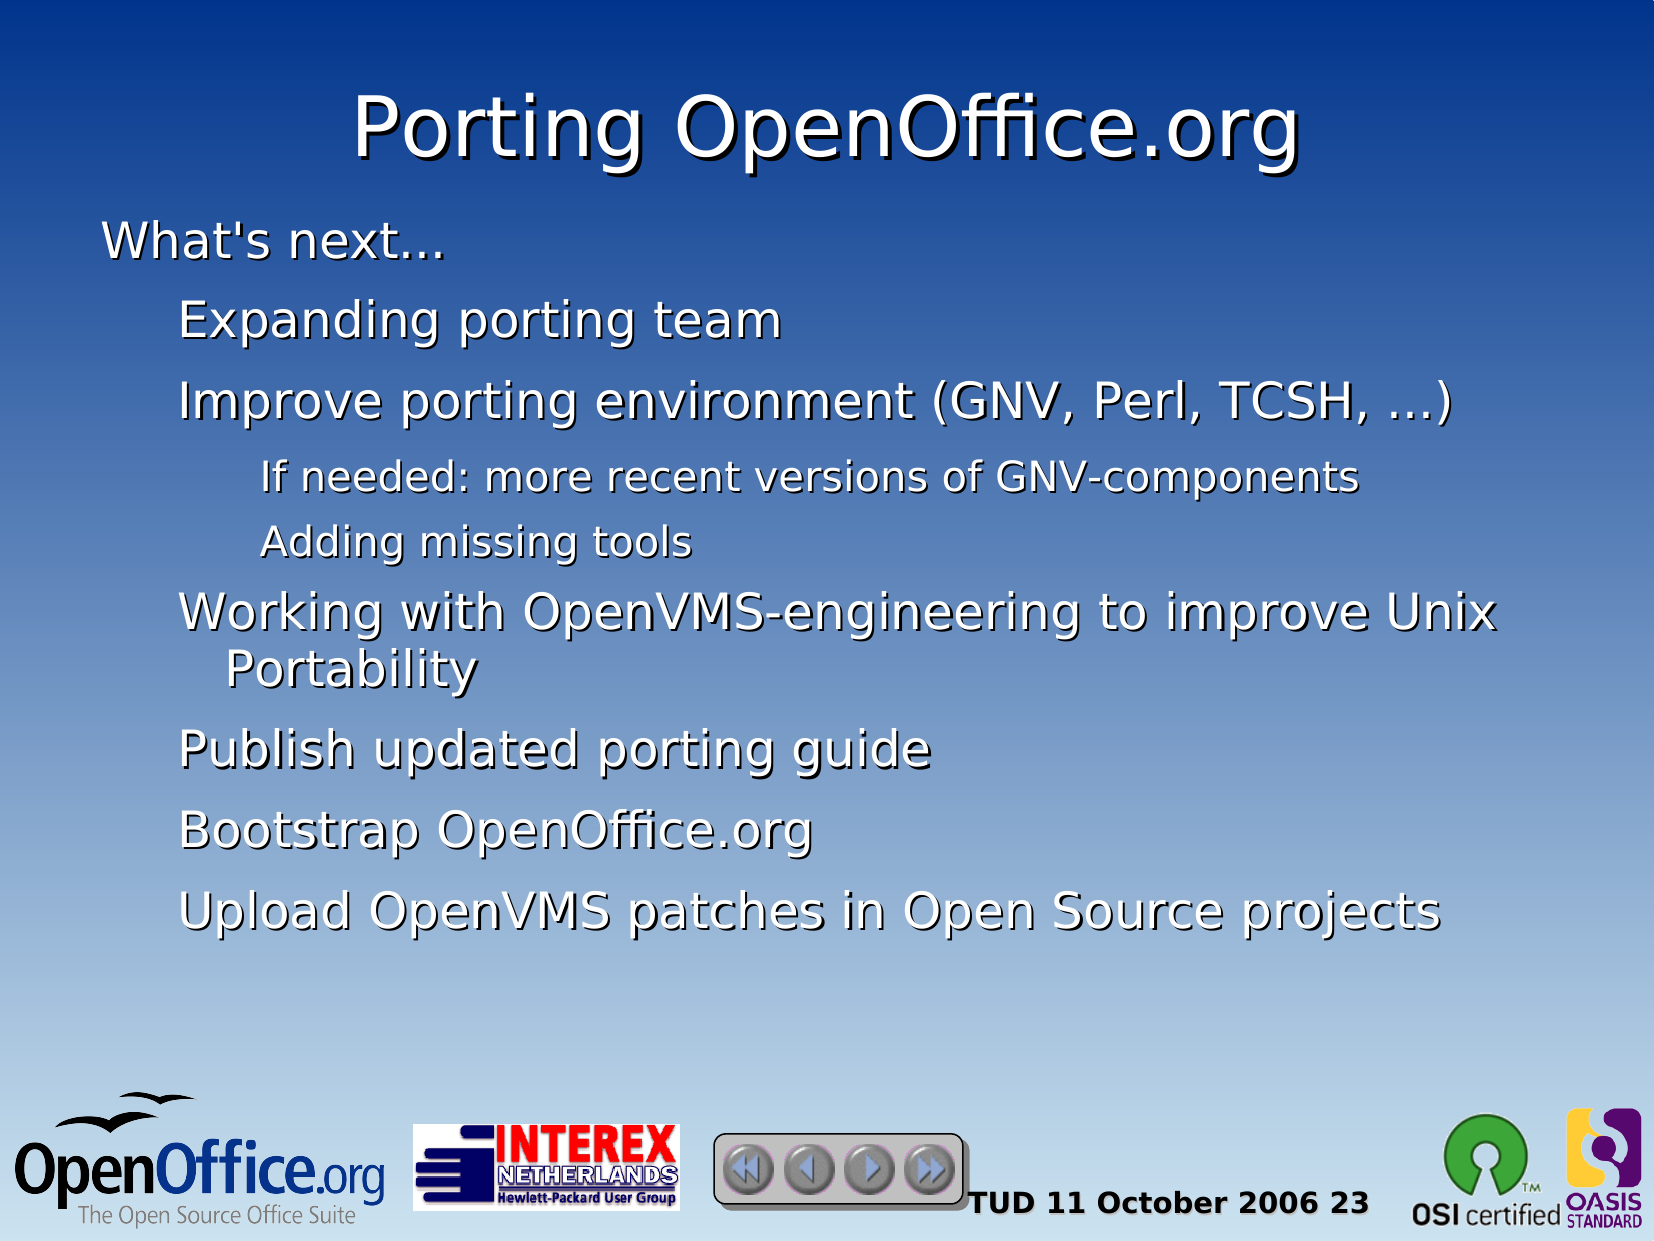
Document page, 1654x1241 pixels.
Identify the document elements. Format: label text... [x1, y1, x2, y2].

picture [904, 1144, 955, 1195]
picture [723, 1144, 774, 1195]
picture [784, 1144, 835, 1195]
title Porting OpenOffice.org [82, 49, 1571, 207]
picture [413, 1124, 680, 1211]
text_box TUD 11 October 2006 32 [974, 1181, 1500, 1241]
list What's next... Expanding porting team Improve porting environment (GNV, Perl, TCSH, ...) If needed: more recent versions of GNV-components Adding missing tools Working with OpenVMS-engineering to improve Unix Portability Publish updated porting guide Bootstrap OpenOffice.org Upload OpenVMS patches in Open Source projects [82, 212, 1625, 1069]
picture [844, 1144, 895, 1195]
text_box [714, 1133, 963, 1204]
picture [1405, 1102, 1654, 1238]
picture [15, 1092, 384, 1229]
